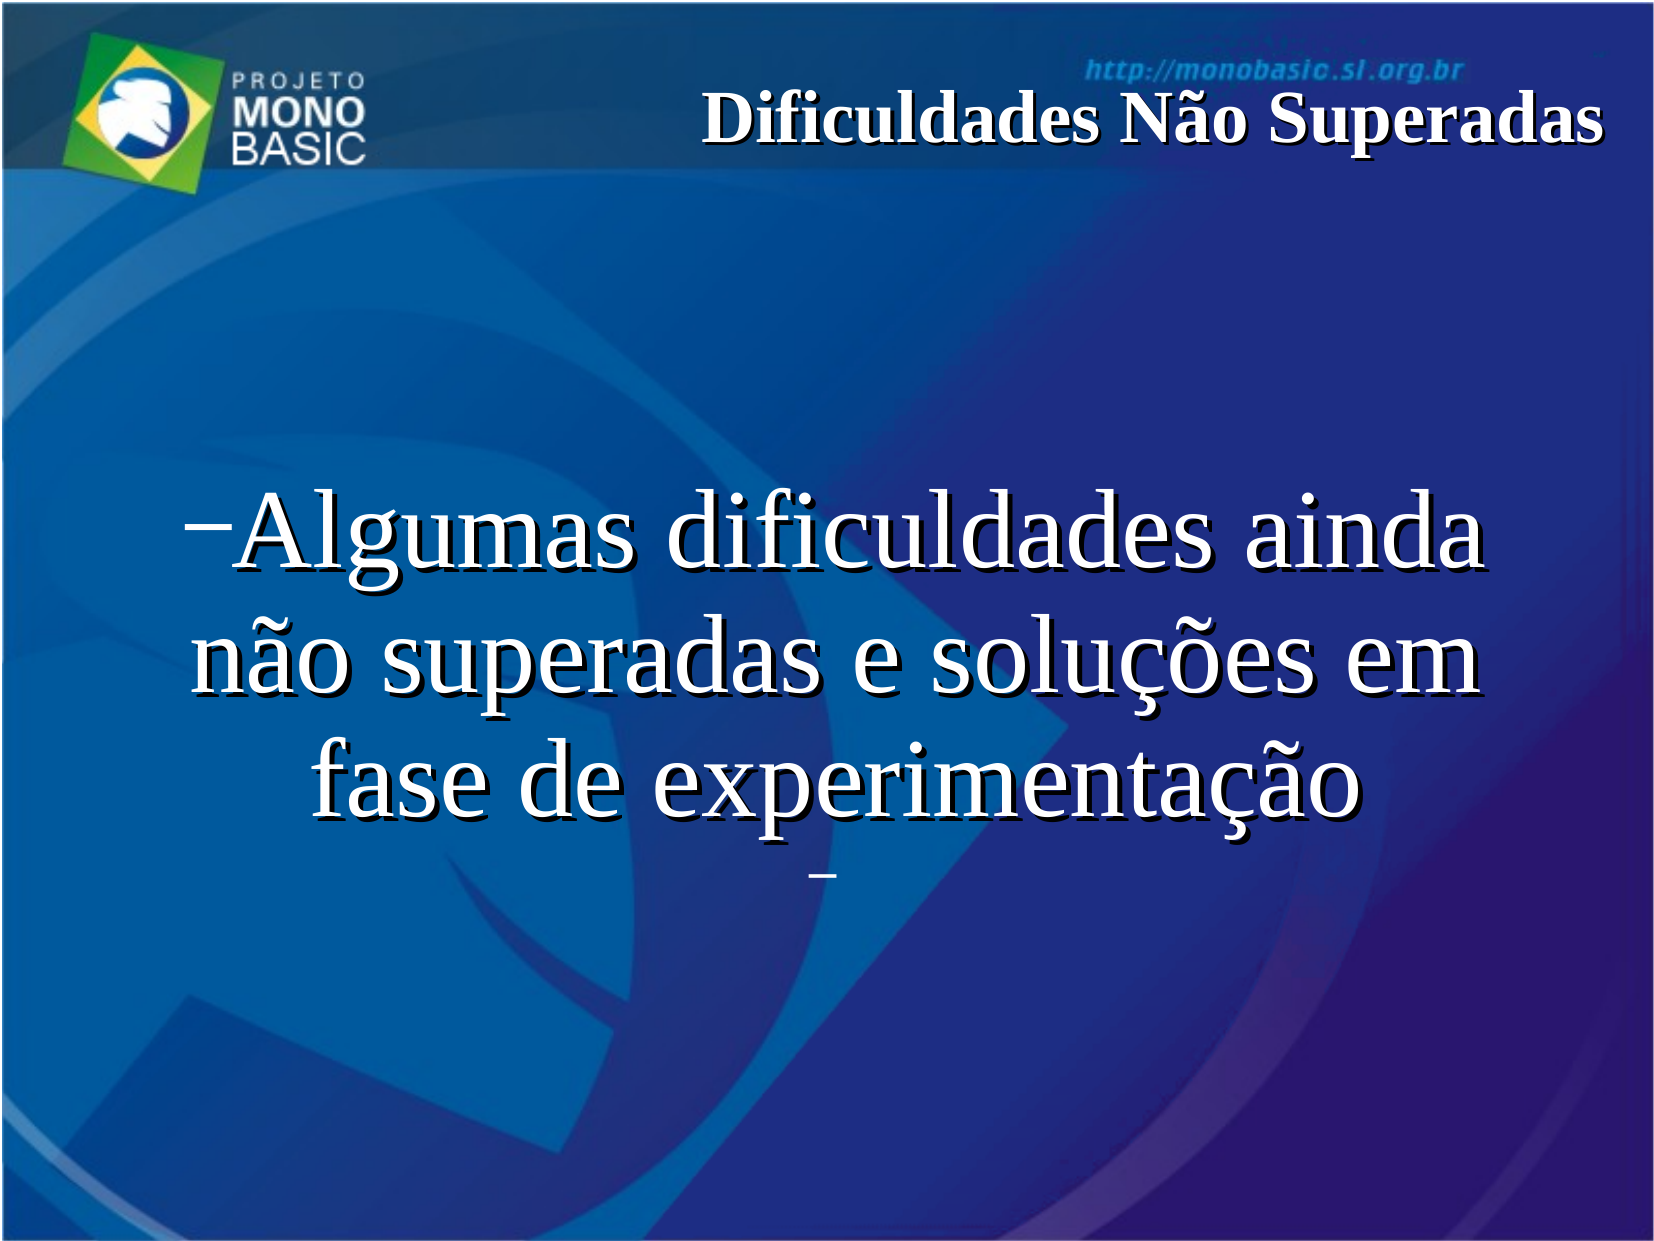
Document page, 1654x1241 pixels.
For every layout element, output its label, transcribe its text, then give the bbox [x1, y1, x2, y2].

picture [2, 2, 1654, 1241]
text_box Algumas dificuldades ainda não superadas e soluções em fase de experimentação [130, 447, 1543, 936]
title Dificuldades Não Superadas [222, 43, 1606, 191]
